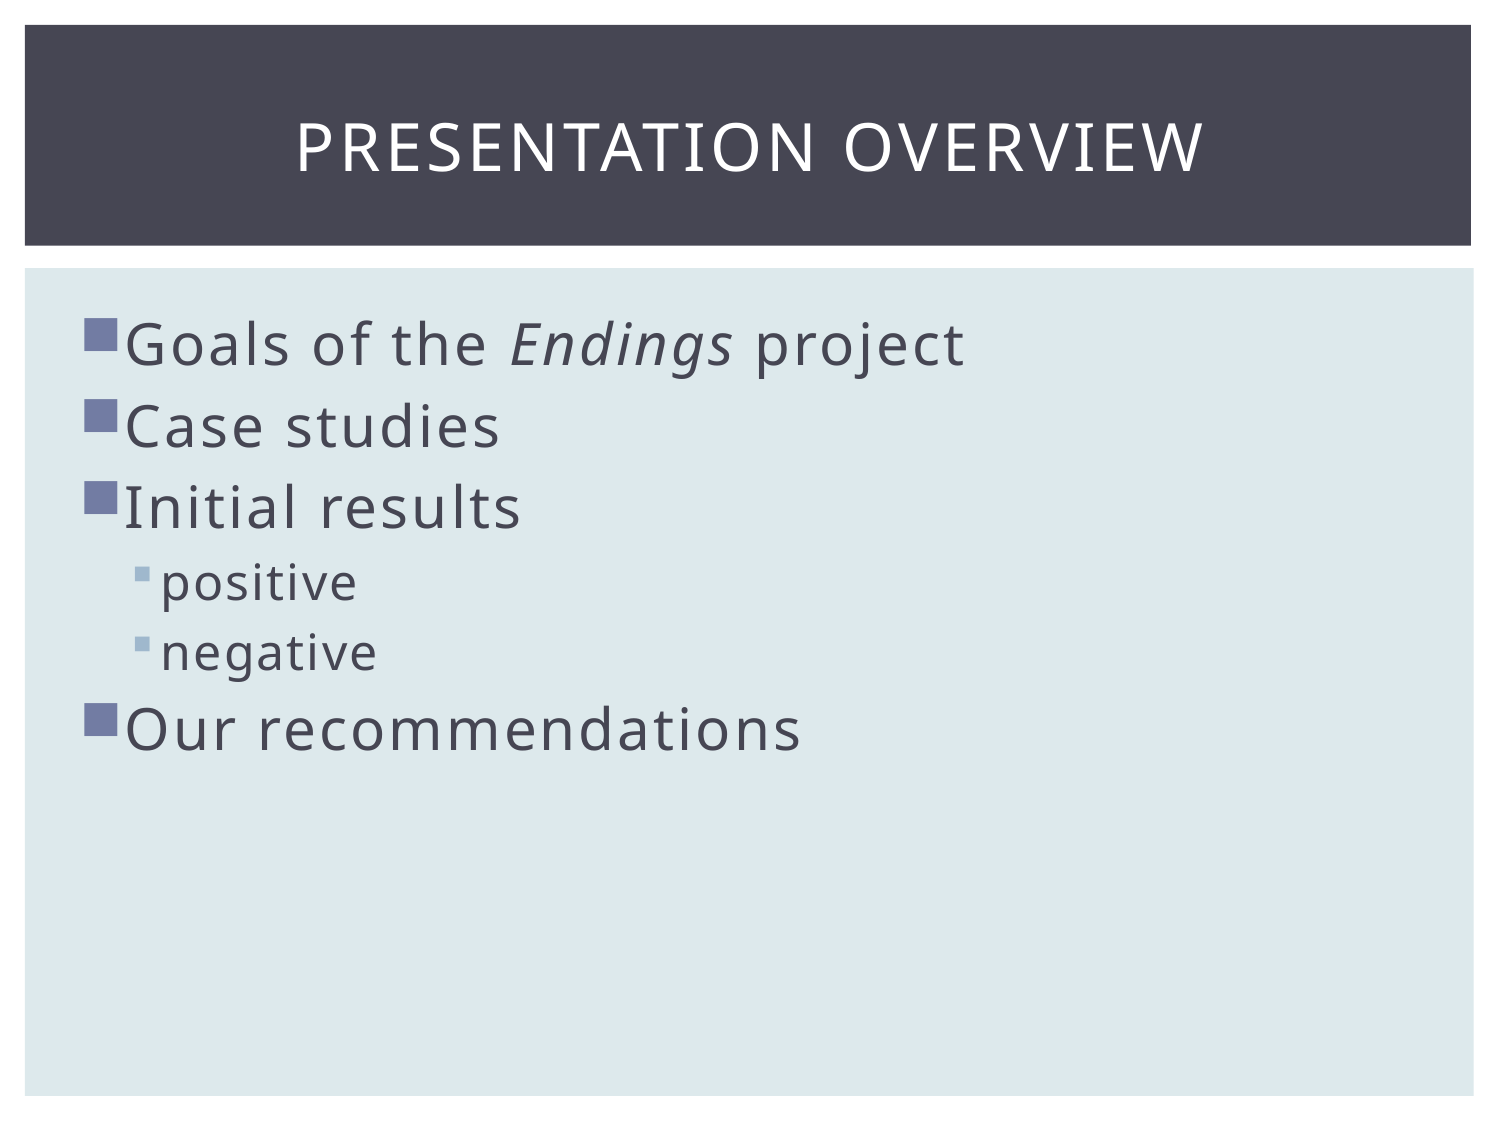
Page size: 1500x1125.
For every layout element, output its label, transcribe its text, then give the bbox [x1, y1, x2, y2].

list Goals of the Endings project Case studies Initial results positive negative Our recommendations [55, 300, 1436, 1024]
title Presentation Overview [62, 58, 1438, 232]
